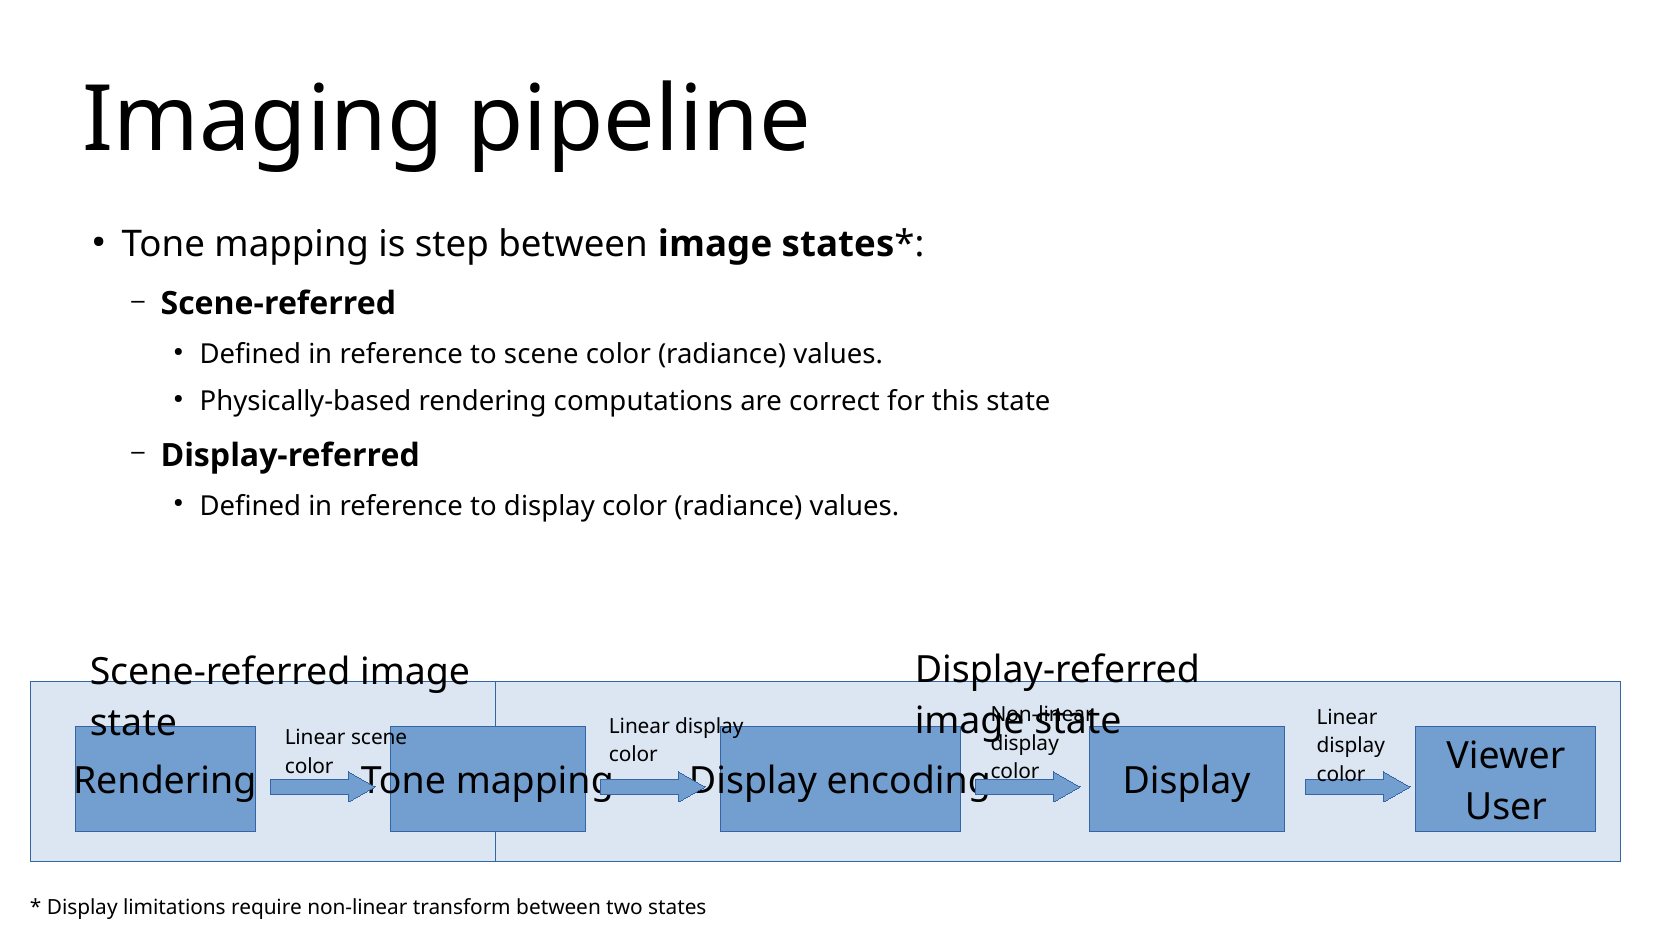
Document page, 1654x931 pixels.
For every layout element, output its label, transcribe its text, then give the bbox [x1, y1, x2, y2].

text_box Linear display color [594, 703, 731, 771]
text_box [383, 782, 390, 791]
text_box * Display limitations require non-linear transform between two states [15, 885, 1546, 926]
text_box [30, 681, 1621, 862]
list Tone mapping is step between image states*: Scene-referred Defined in reference to scene color (radiance) values. Physically-based rendering computations are correct for this state Display-referred Defined in reference to display color (radiance) values. [82, 217, 1571, 526]
text_box Viewer User [1415, 726, 1596, 832]
title Imaging pipeline [82, 37, 1571, 193]
text_box Rendering [75, 745, 256, 832]
text_box Display-referred image state [900, 635, 1321, 744]
text_box Display encoding [720, 726, 961, 832]
text_box Tone mapping [390, 726, 586, 832]
text_box Non-linear display color [975, 744, 1090, 785]
text_box Linear scene color [270, 745, 398, 782]
text_box Display [1089, 744, 1285, 832]
text_box Linear display color [1301, 694, 1389, 787]
text_box Scene-referred image state [75, 636, 496, 745]
